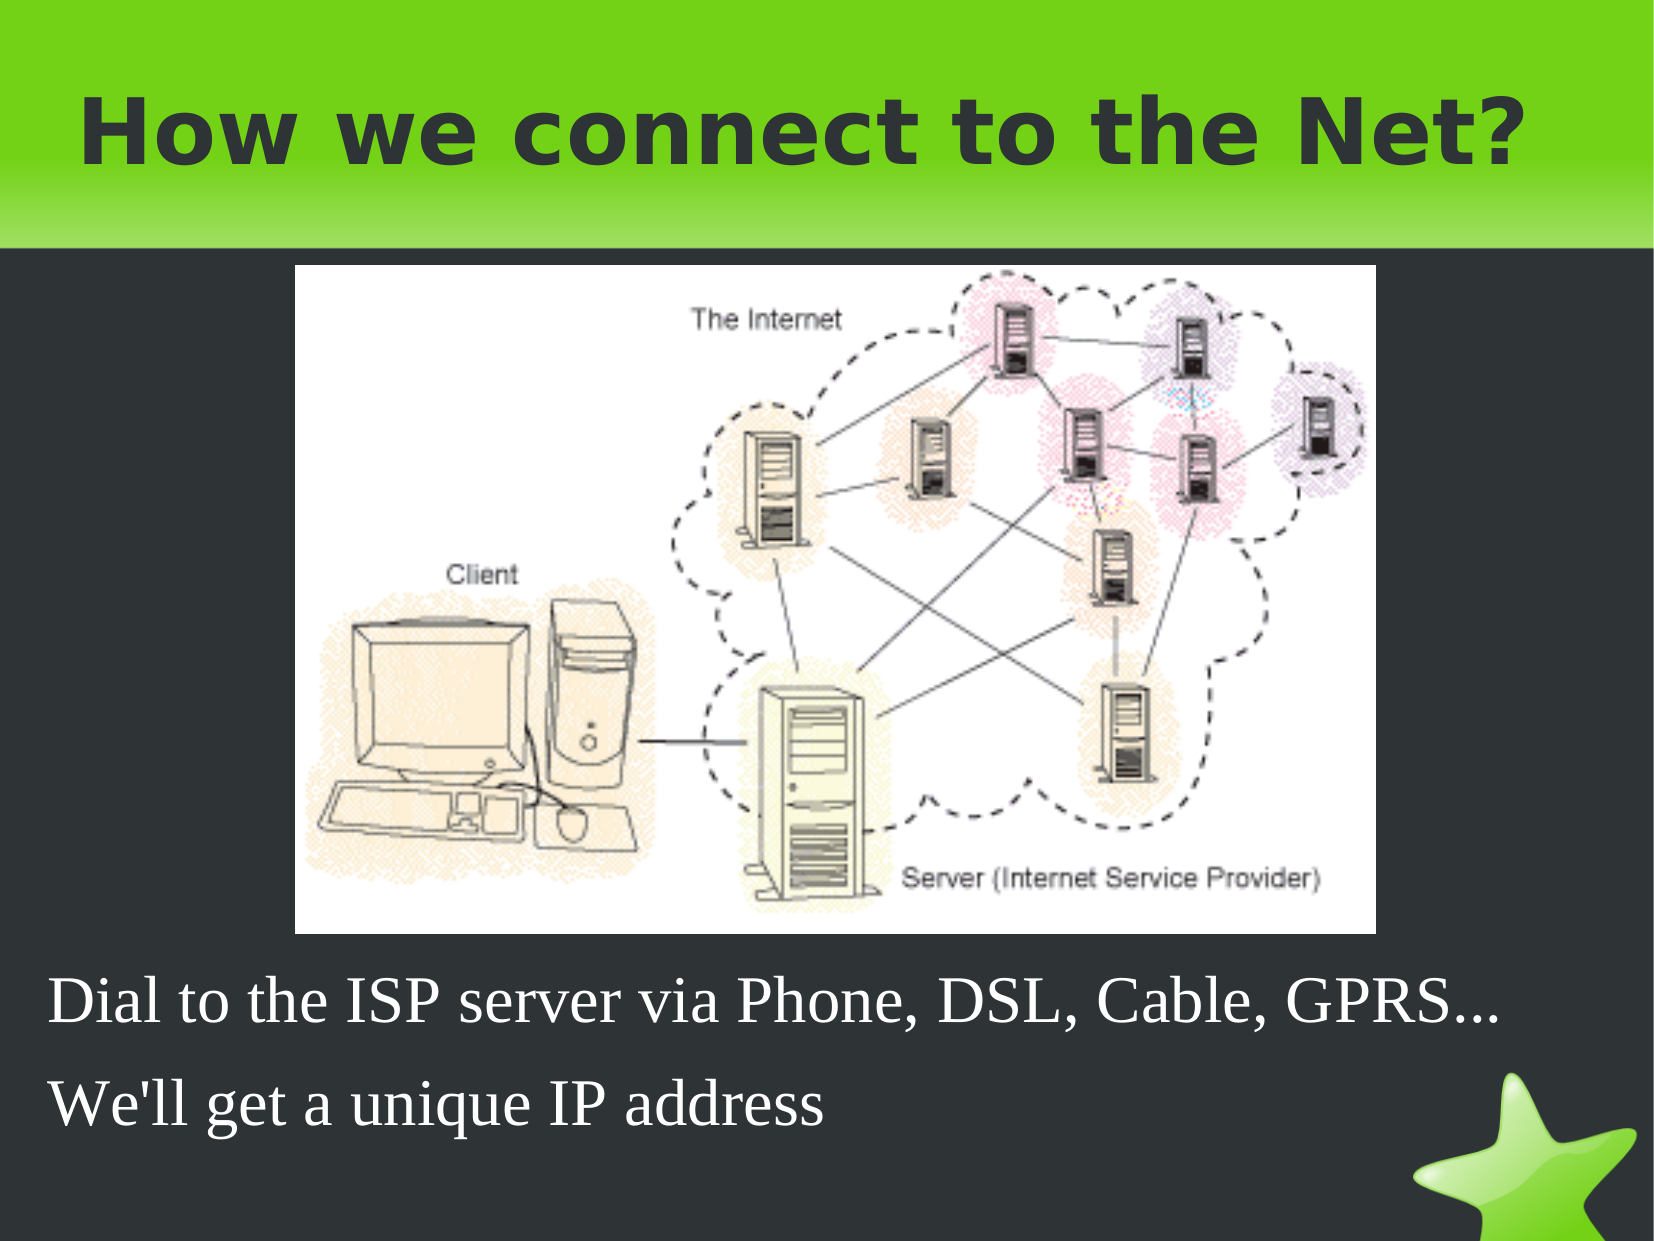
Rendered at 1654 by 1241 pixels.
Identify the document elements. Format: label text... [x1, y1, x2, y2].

list Dial to the ISP server via Phone, DSL, Cable, GPRS... We'll get a unique IP address [29, 962, 1565, 1170]
picture [0, 0, 1654, 1241]
title How we connect to the Net? [76, 36, 1565, 229]
